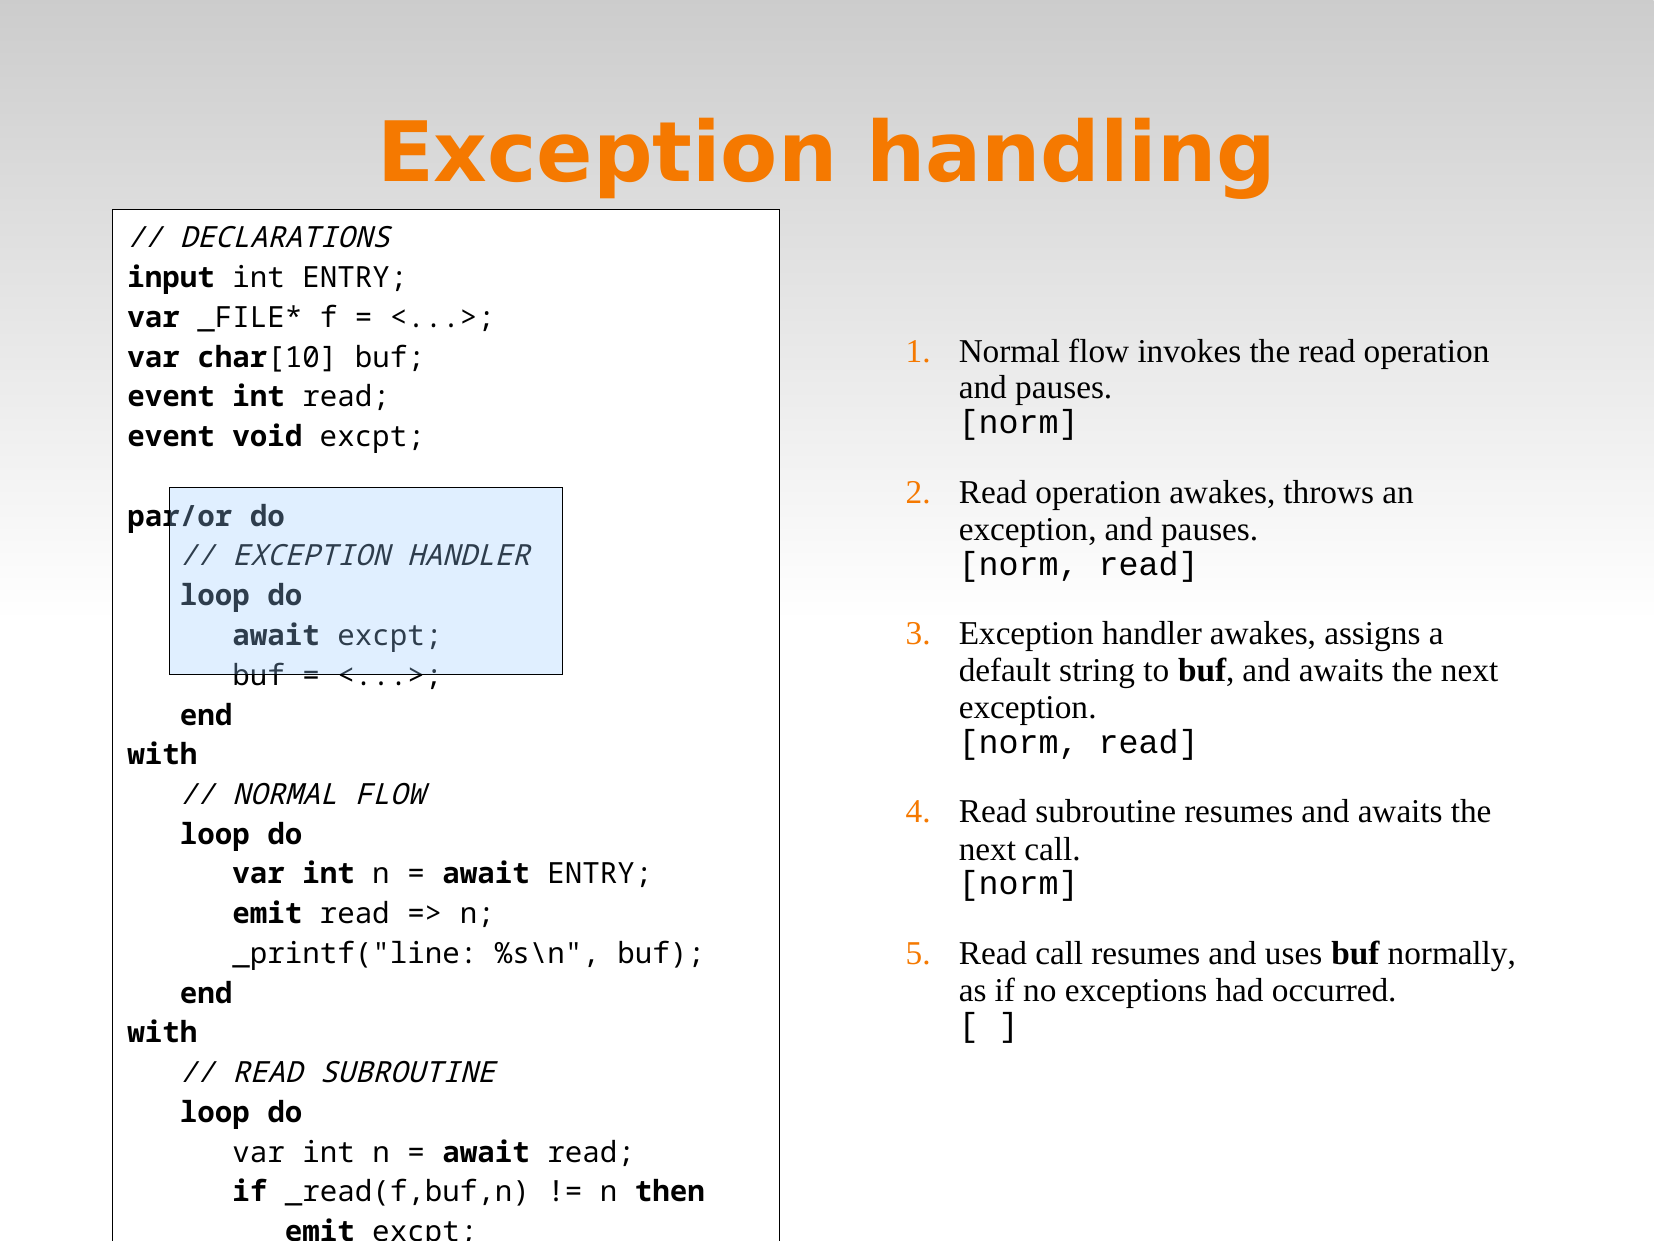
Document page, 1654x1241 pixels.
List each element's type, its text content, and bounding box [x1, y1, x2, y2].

text_box [169, 487, 563, 675]
text_box // DECLARATIONS input int ENTRY; var _FILE* f = <...>; var char[10] buf; event int read; event void excpt; par/or do // EXCEPTION HANDLER loop do await excpt; buf = <...>; end with // NORMAL FLOW loop do var int n = await ENTRY; emit read => n; _printf("line: %s\n", buf); end with // READ SUBROUTINE loop do var int n = await read; if _read(f,buf,n) != n then emit excpt; end end end [112, 209, 780, 1235]
list Normal flow invokes the read operation and pauses. [norm] Read operation awakes, throws an exception, and pauses. [norm, read] Exception handler awakes, assigns a default string to buf, and awaits the next exception. [norm, read] Read subroutine resumes and awaits the next call. [norm] Read call resumes and uses buf normally, as if no exceptions had occurred. [ ] [817, 332, 1530, 1089]
title Exception handling [82, 49, 1571, 257]
